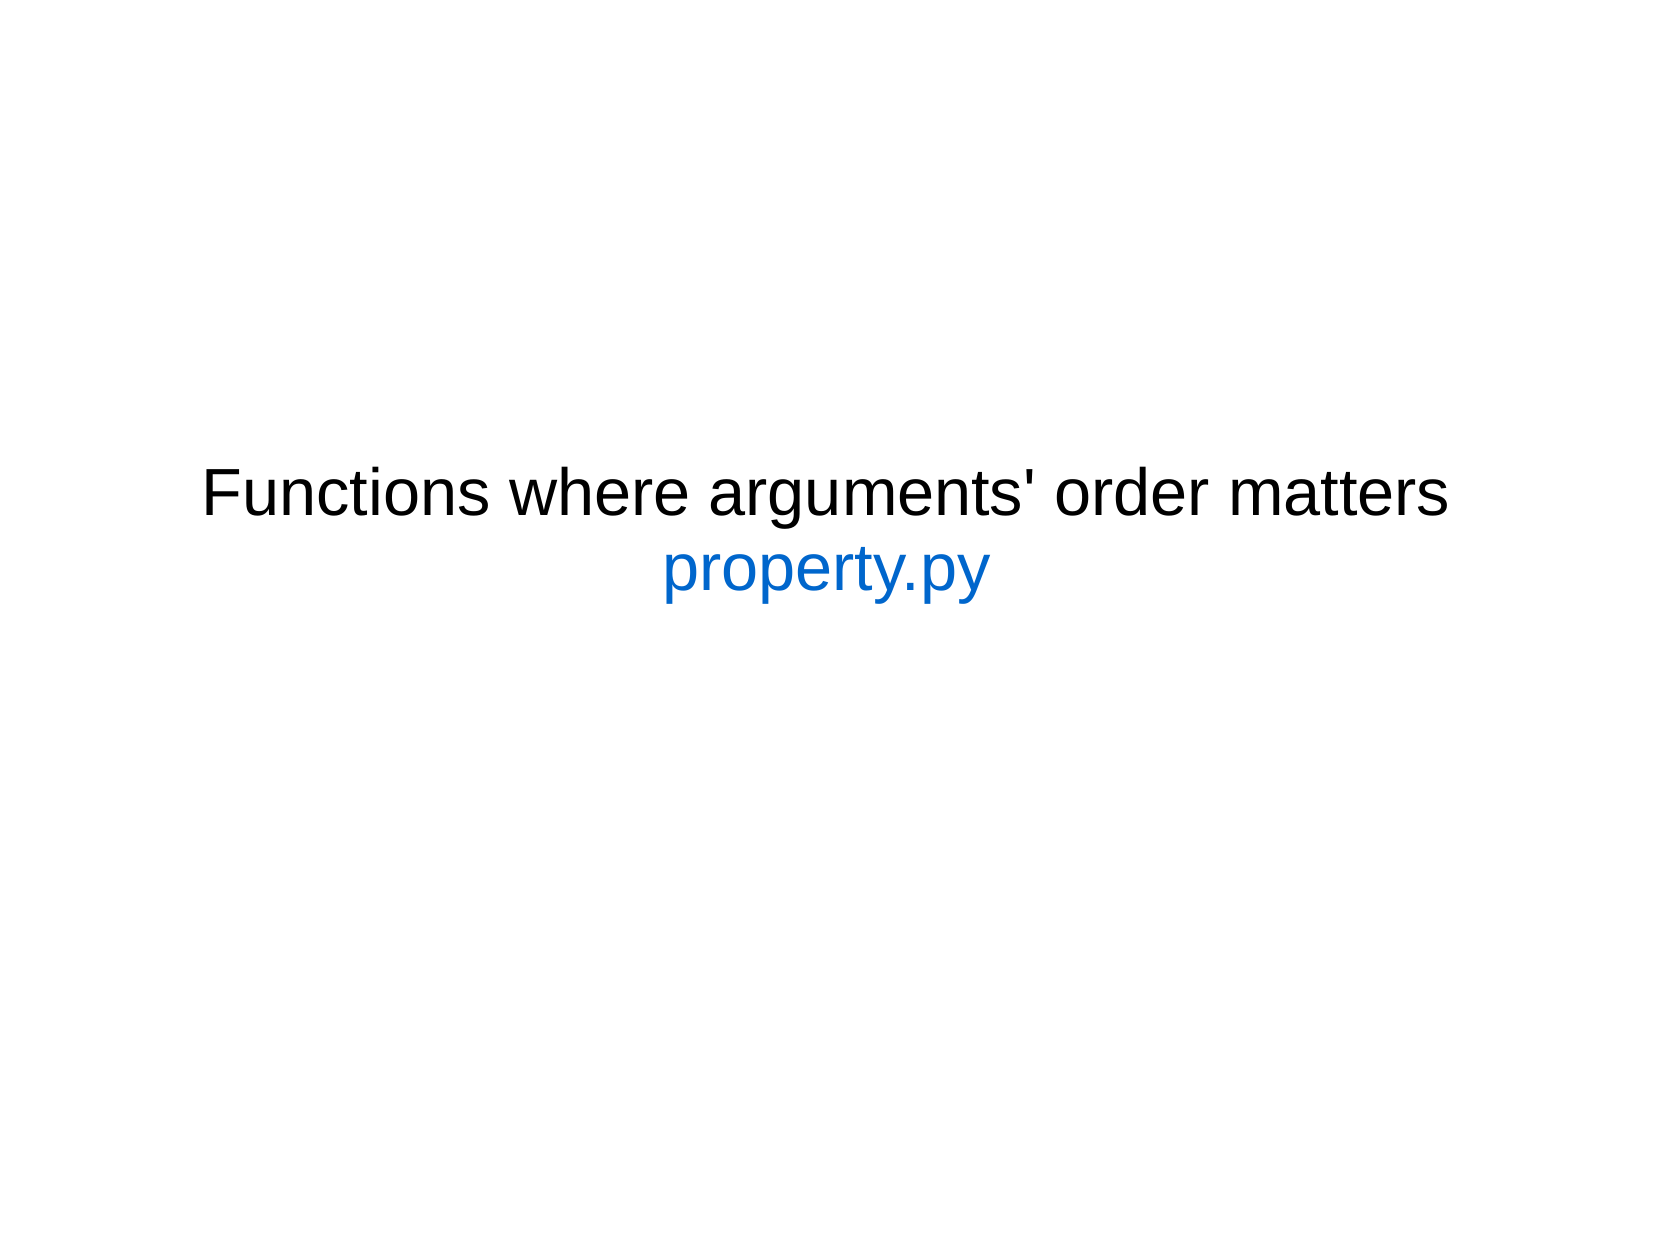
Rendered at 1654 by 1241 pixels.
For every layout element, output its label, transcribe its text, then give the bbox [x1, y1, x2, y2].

subtitle Functions where arguments' order matters property.py [82, 49, 1571, 1010]
